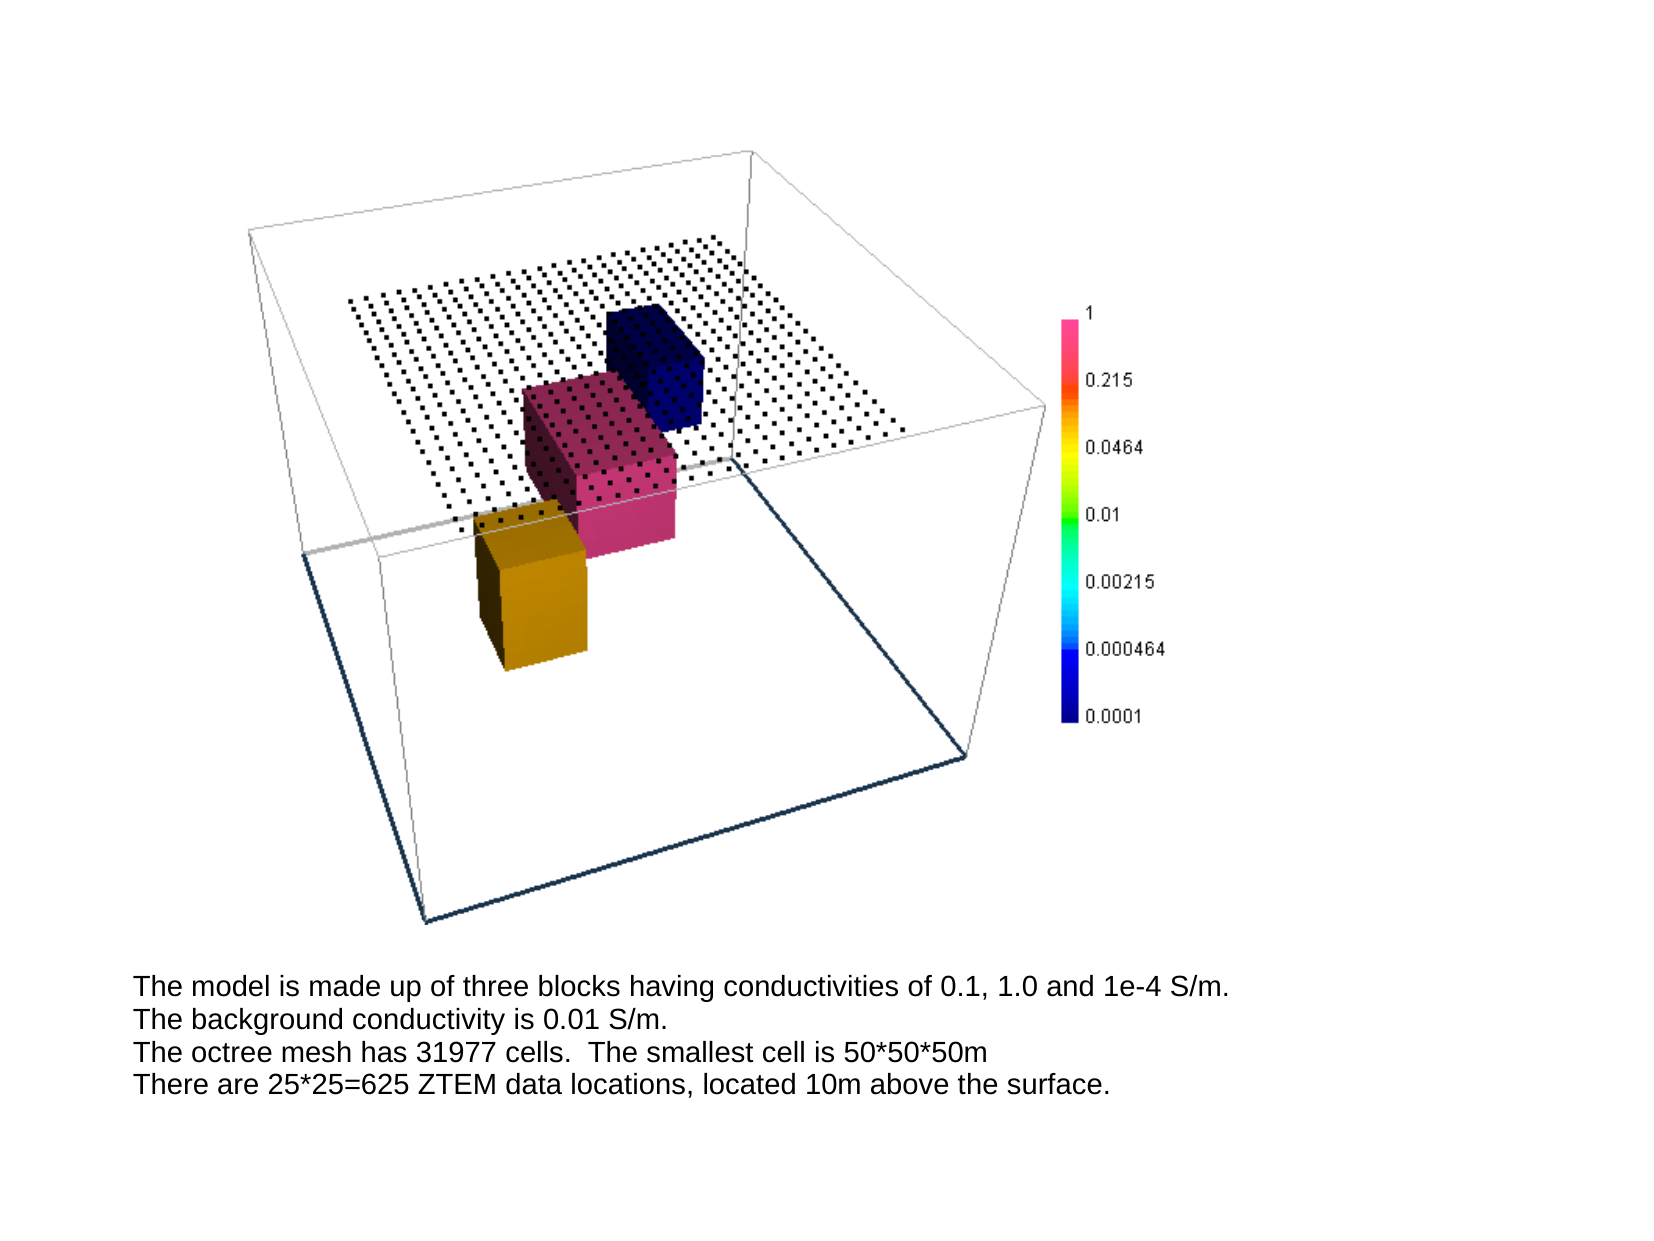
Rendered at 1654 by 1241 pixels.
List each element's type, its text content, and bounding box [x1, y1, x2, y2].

picture [165, 118, 1193, 925]
text_box The model is made up of three blocks having conductivities of 0.1, 1.0 and 1e-4 S/m. The background conductivity is 0.01 S/m. The octree mesh has 31977 cells. The smallest cell is 50*50*50m There are 25*25=625 ZTEM data locations, located 10m above the surface. [118, 962, 1247, 1107]
